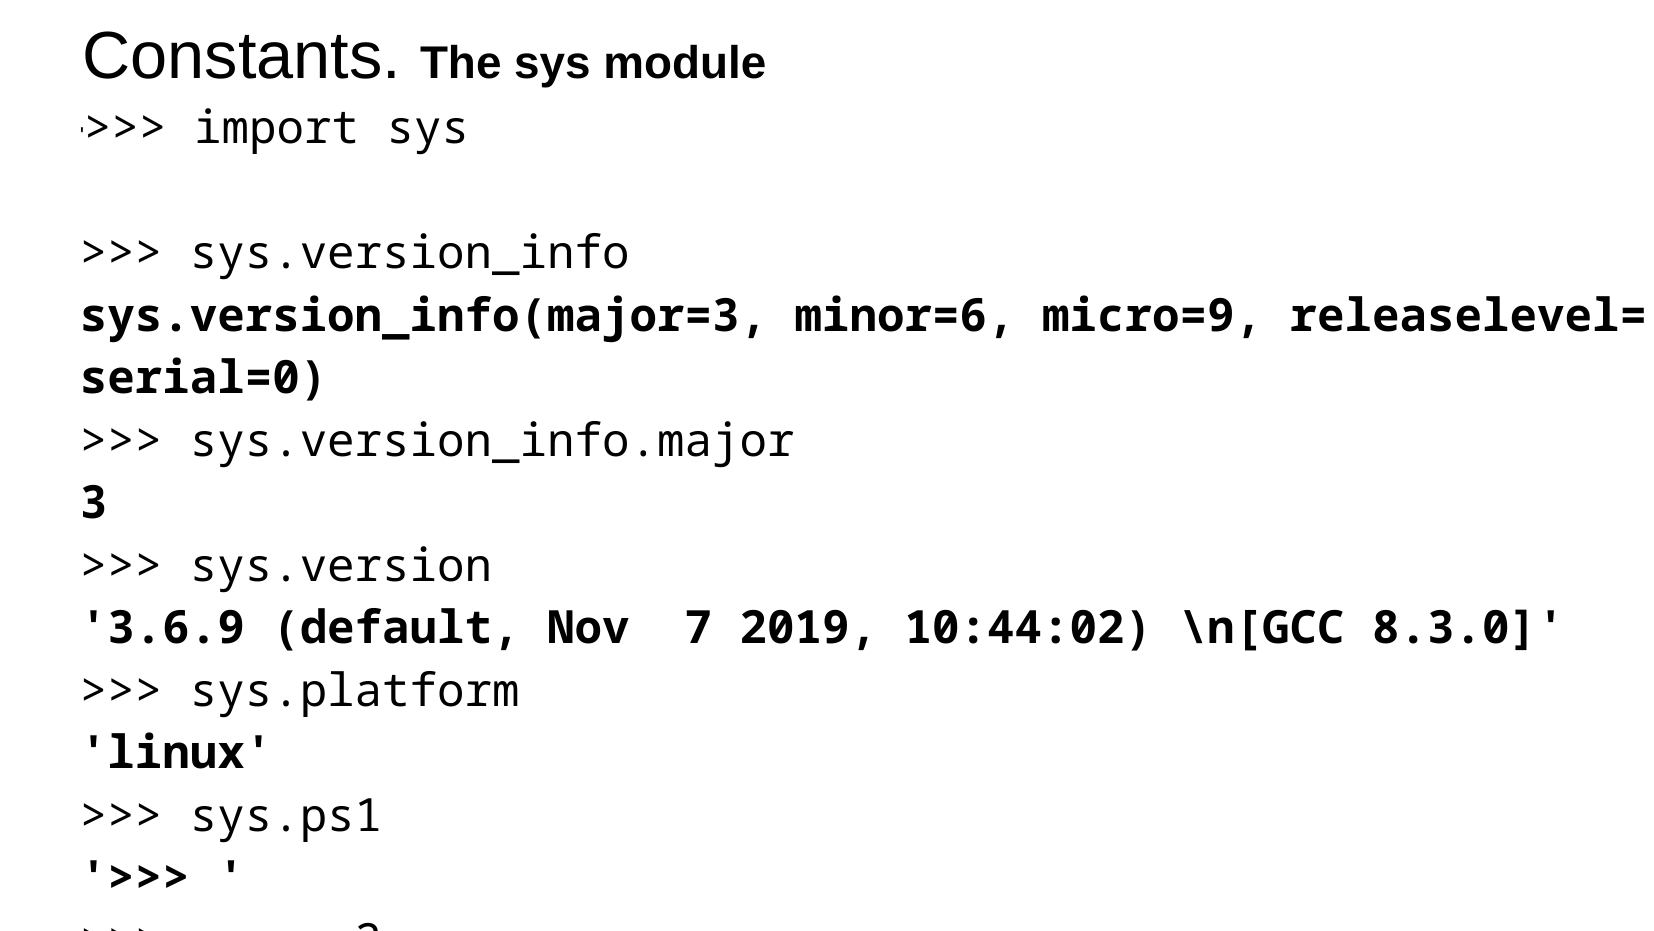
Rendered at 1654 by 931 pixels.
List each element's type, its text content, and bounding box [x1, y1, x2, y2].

text_box '>>> import sys >>> sys.version_info sys.version_info(major=3, minor=6, micro=9, releaselevel='final', serial=0) >>> sys.version_info.major 3 >>> sys.version '3.6.9 (default, Nov 7 2019, 10:44:02) \n[GCC 8.3.0]' >>> sys.platform 'linux' >>> sys.ps1 '>>> ' >>> sys.ps2 '... ' print(sys.argv) ['constant_test.py'] # Program name is first argument on the list [64, 87, 1654, 880]
title Constants. The sys module [82, 10, 1571, 87]
